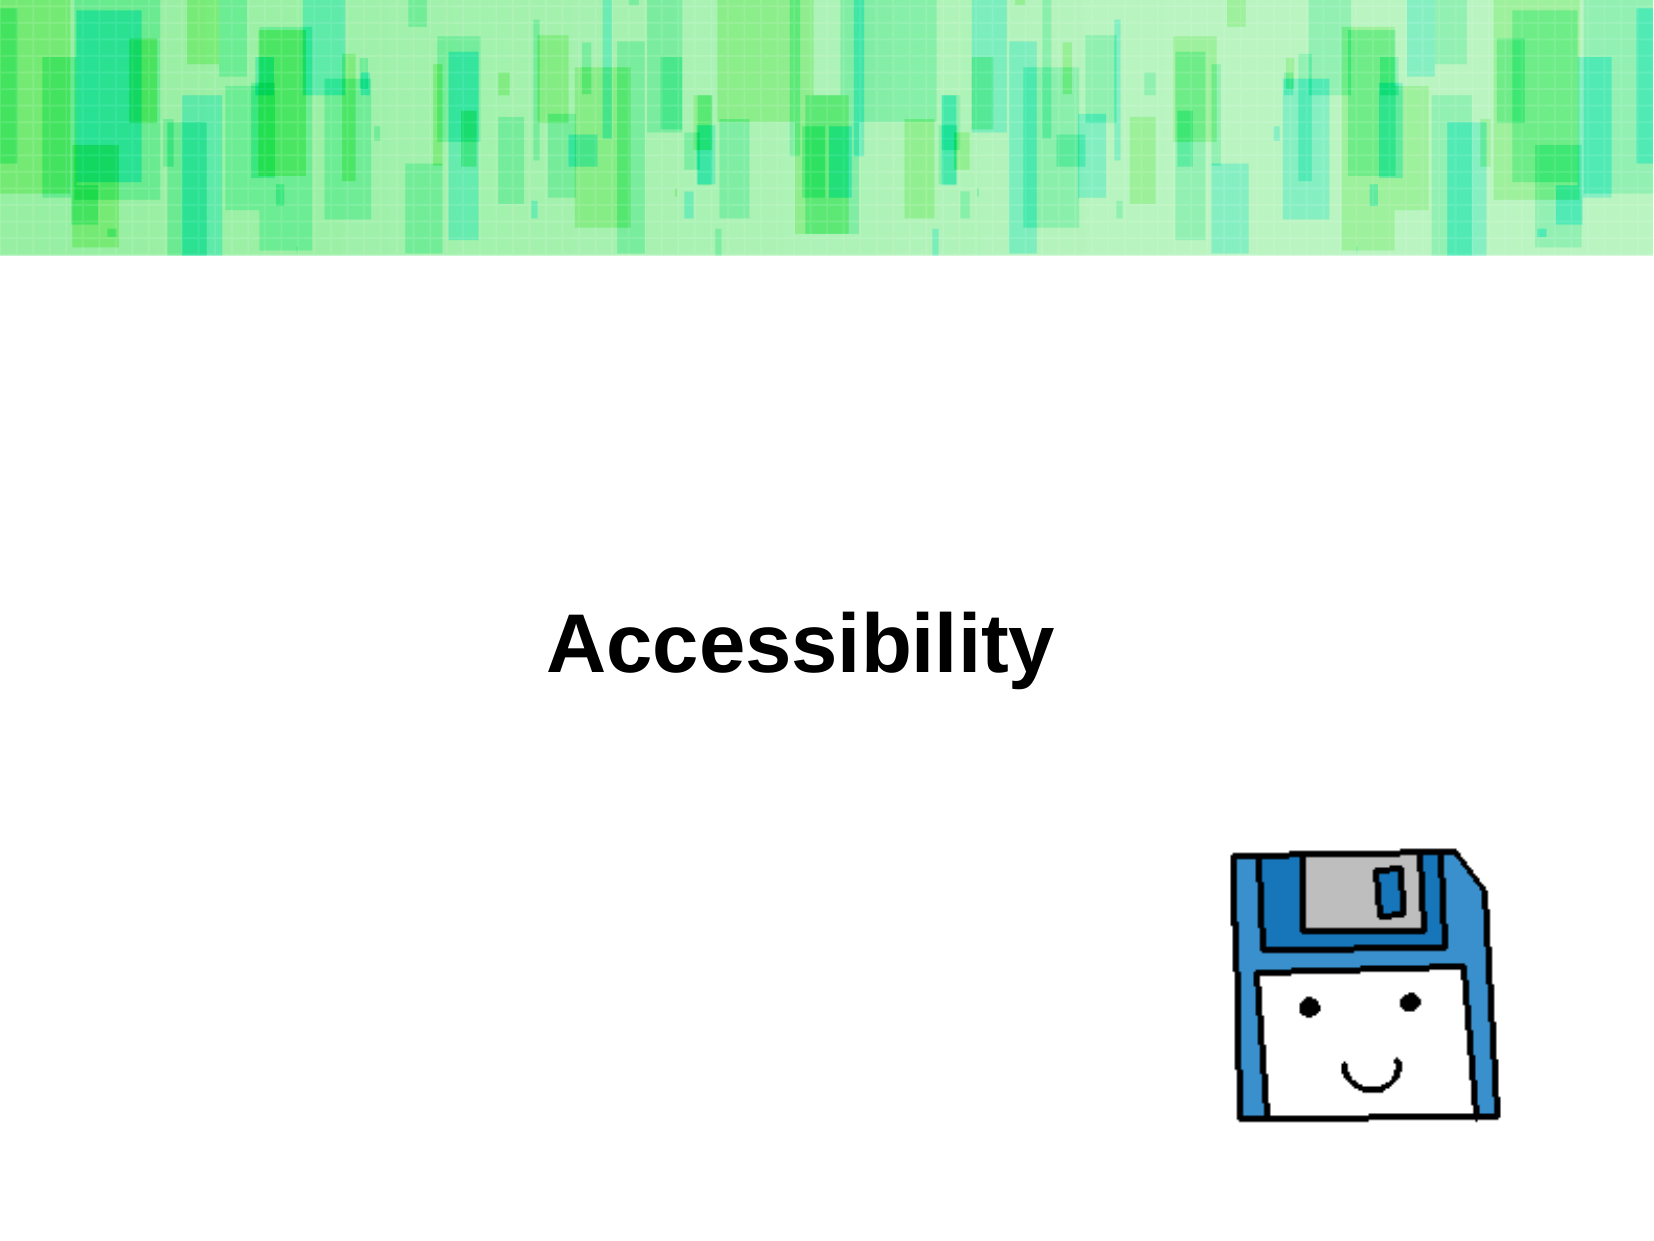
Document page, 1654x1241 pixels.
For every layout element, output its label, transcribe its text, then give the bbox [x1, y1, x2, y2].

picture [0, 0, 1654, 1241]
title Accessibility [57, 540, 1546, 748]
